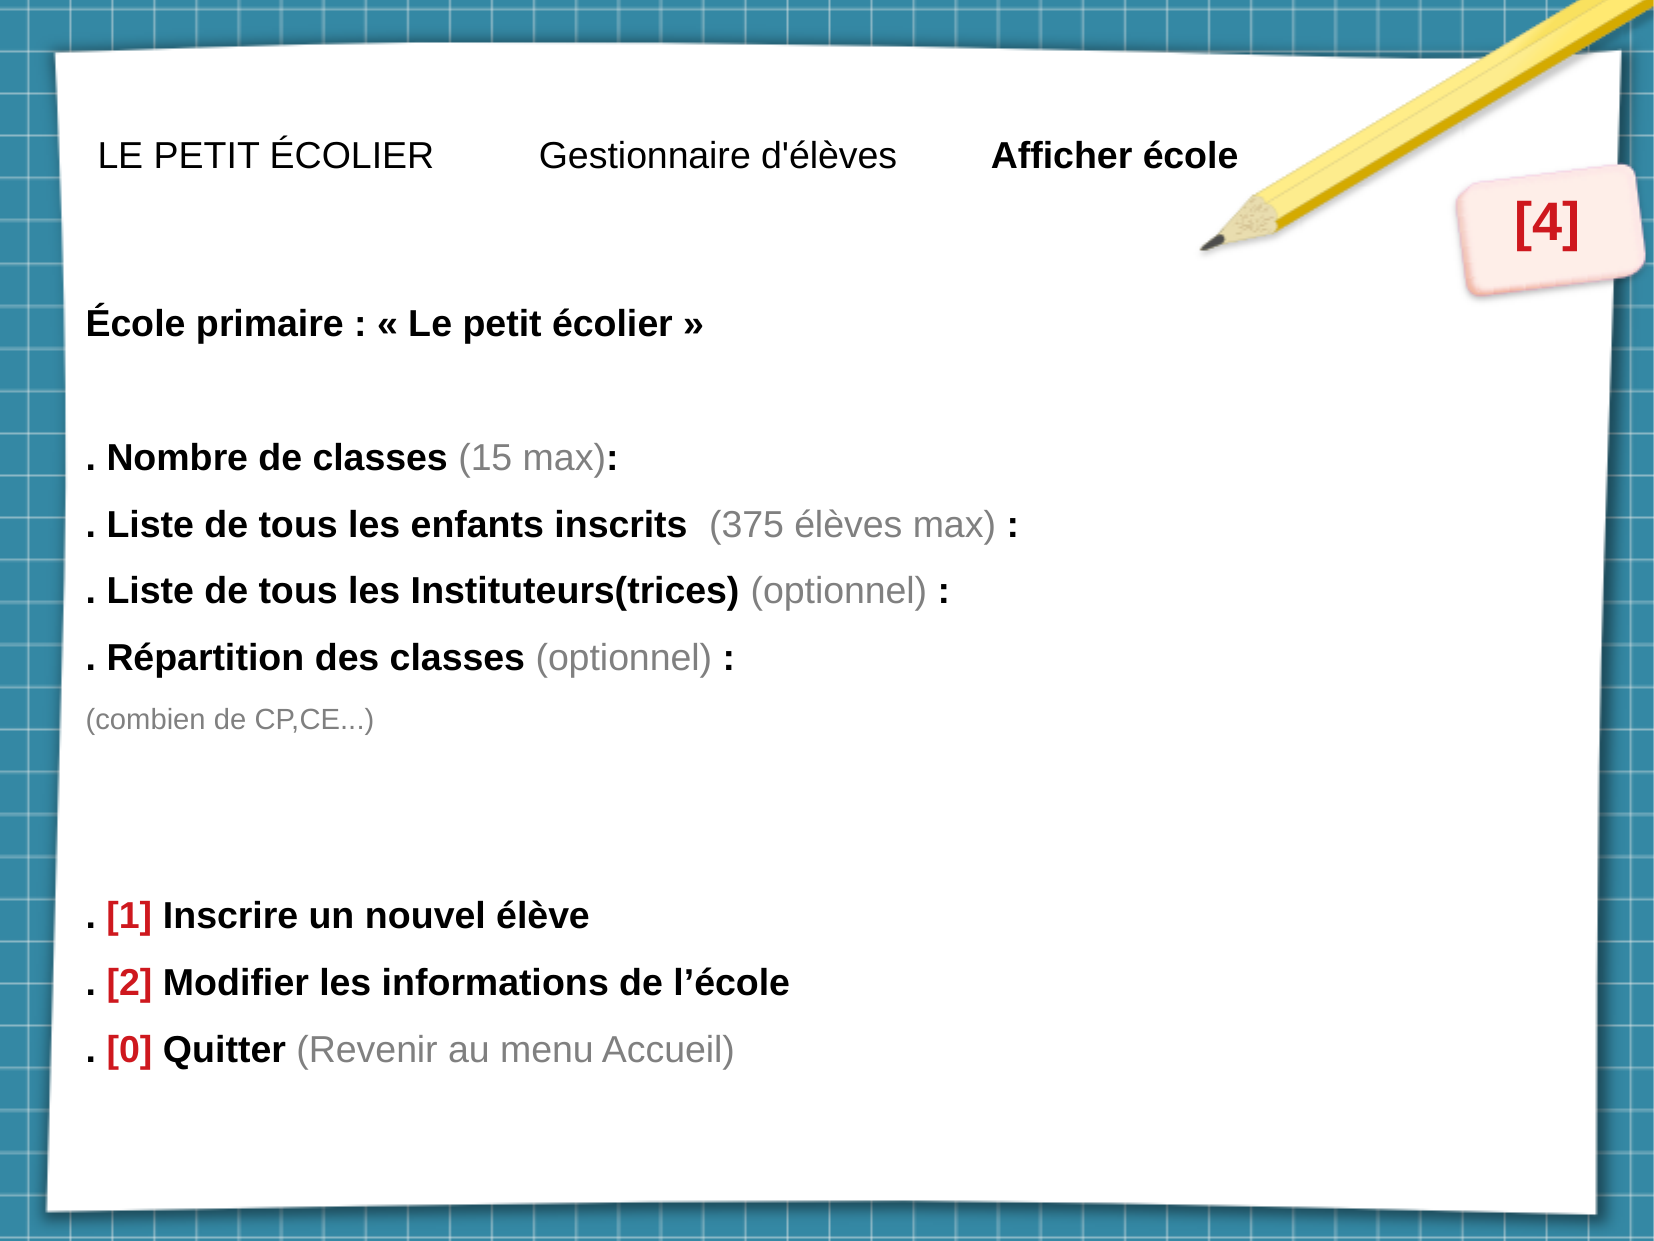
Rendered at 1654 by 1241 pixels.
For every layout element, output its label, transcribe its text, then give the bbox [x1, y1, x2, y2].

text_box École primaire : « Le petit écolier » . Nombre de classes (15 max): . Liste de tous les enfants inscrits (375 élèves max) : . Liste de tous les Instituteurs(trices) (optionnel) : . Répartition des classes (optionnel) : (combien de CP,CE...) . [1] Inscrire un nouvel élève . [2] Modifier les informations de l’école . [0] Quitter (Revenir au menu Accueil) [70, 295, 1571, 1123]
text_box [4] [1500, 184, 1611, 260]
picture [0, 0, 1654, 1241]
text_box LE PETIT ÉCOLIER Gestionnaire d'élèves Afficher école [82, 127, 1477, 189]
